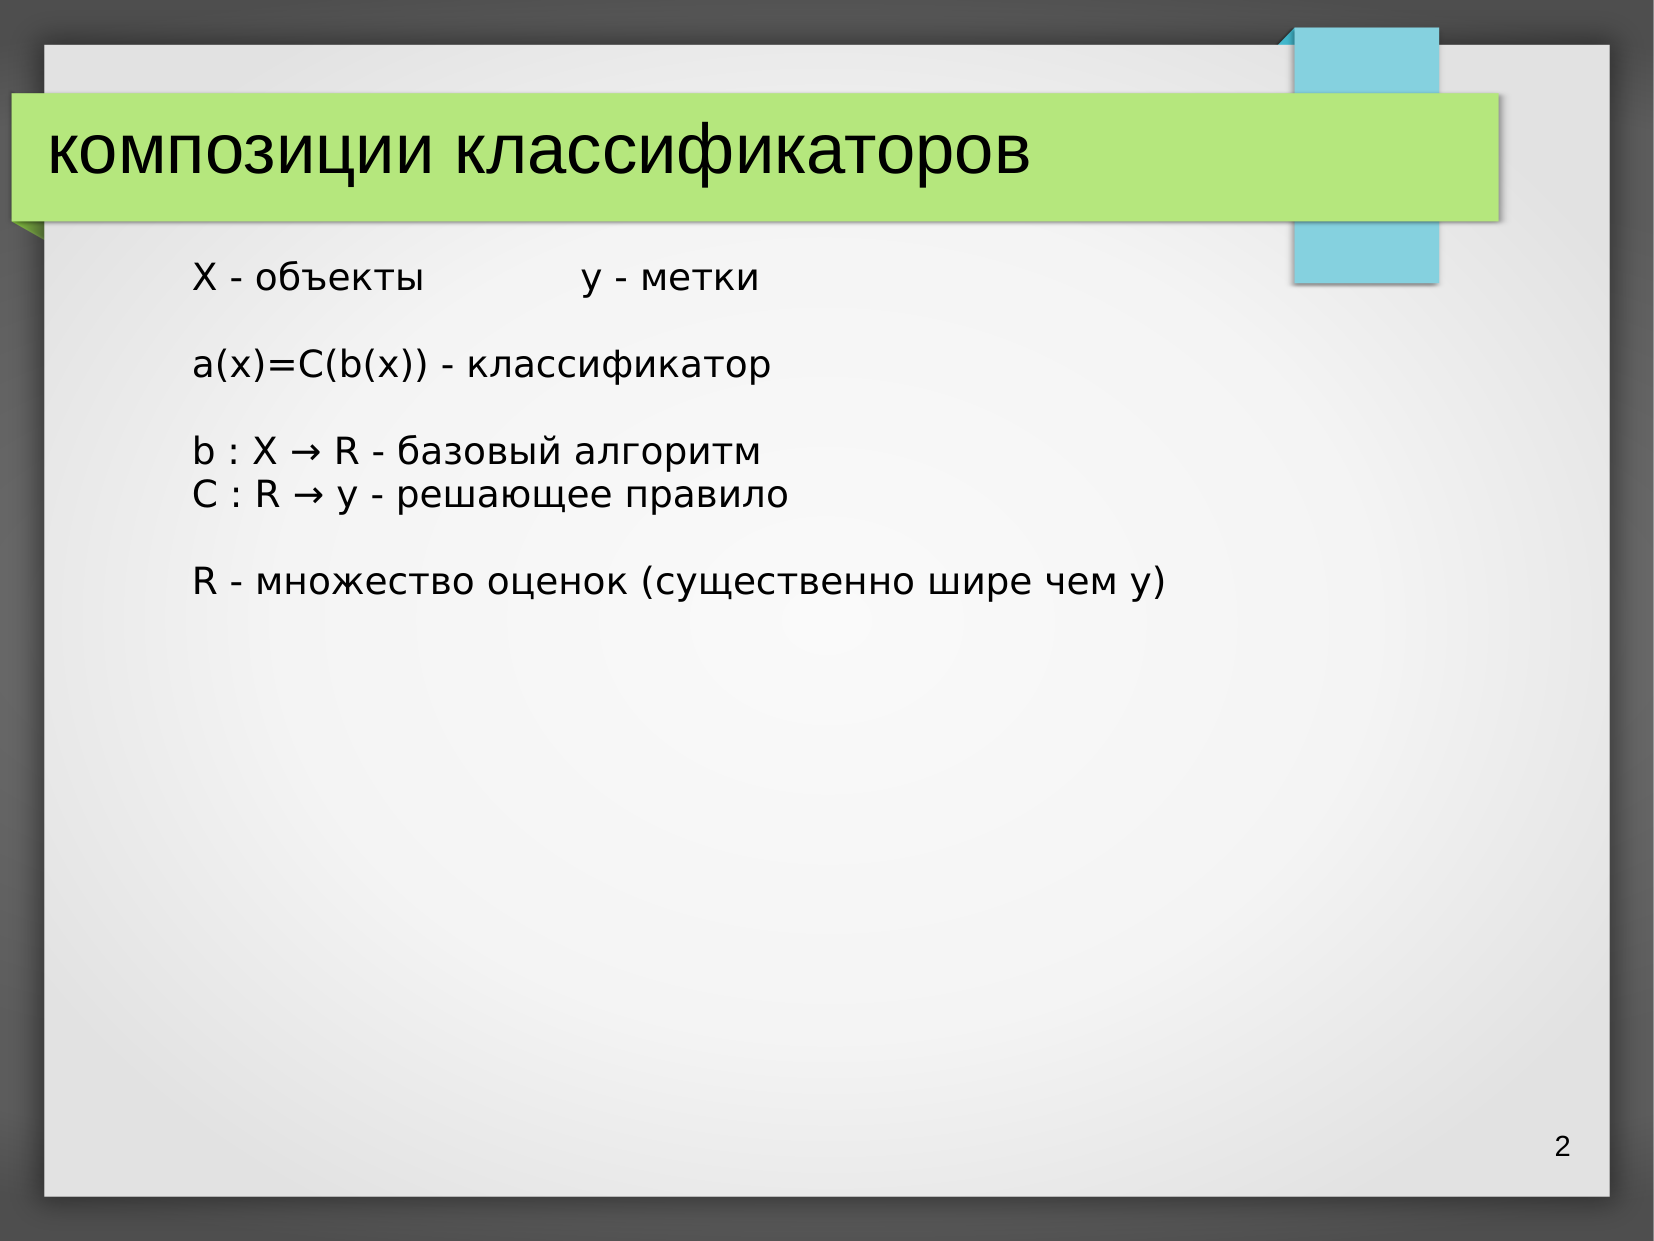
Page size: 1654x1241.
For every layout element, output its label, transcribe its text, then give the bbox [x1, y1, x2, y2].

title композиции классификаторов [47, 109, 1501, 189]
text_box X - объекты y - метки a(x)=C(b(x)) - классификатор b : X → R - базовый алгоритм C : R → y - решающее правило R - множество оценок (существенно шире чем y) [177, 248, 1205, 890]
picture [0, 0, 1654, 1241]
